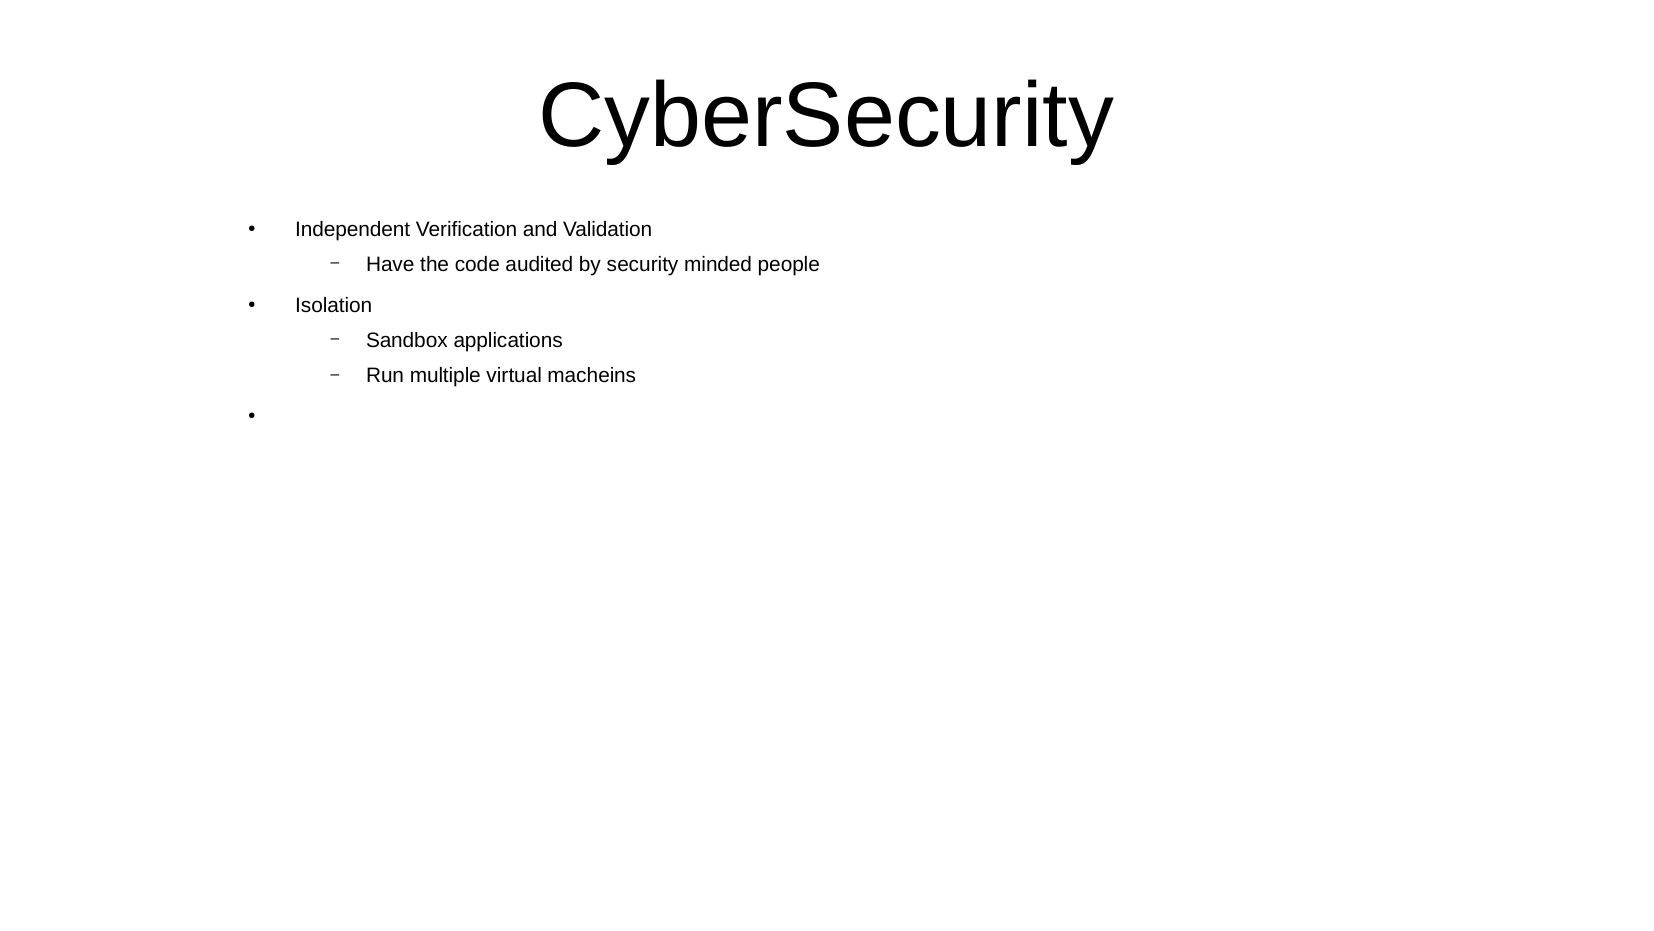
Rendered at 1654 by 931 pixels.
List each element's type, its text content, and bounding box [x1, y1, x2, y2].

title CyberSecurity [82, 37, 1571, 193]
list Independent Verification and Validation Have the code audited by security minded people Isolation Sandbox applications Run multiple virtual macheins [82, 217, 1571, 758]
